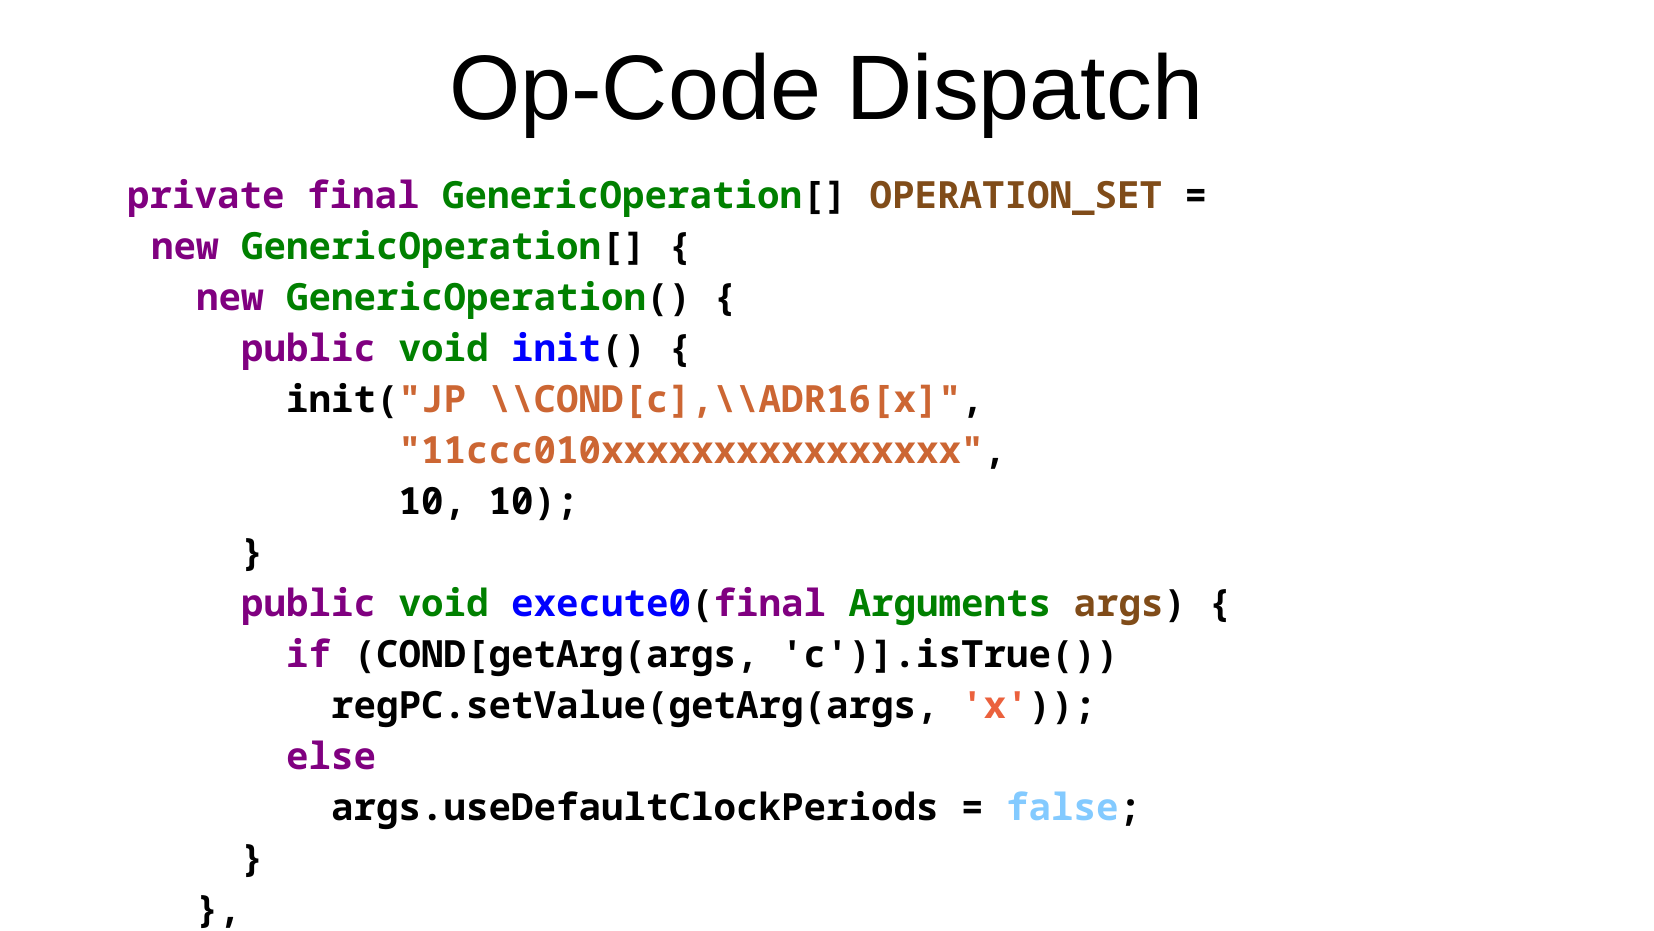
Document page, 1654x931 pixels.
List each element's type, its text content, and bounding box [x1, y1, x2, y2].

table_header private final GenericOperation[] OPERATION_SET = new GenericOperation[] { new GenericOperation() { public void init() { init("JP \\COND[c],\\ADR16[x]", "11ccc010xxxxxxxxxxxxxxxx", 10, 10); } public void execute0(final Arguments args) { if (COND[getArg(args, 'c')].isTrue()) regPC.setValue(getArg(args, 'x')); else args.useDefaultClockPeriods = false; } }, … } [92, 161, 1579, 931]
title Op-Code Dispatch [82, 10, 1571, 166]
